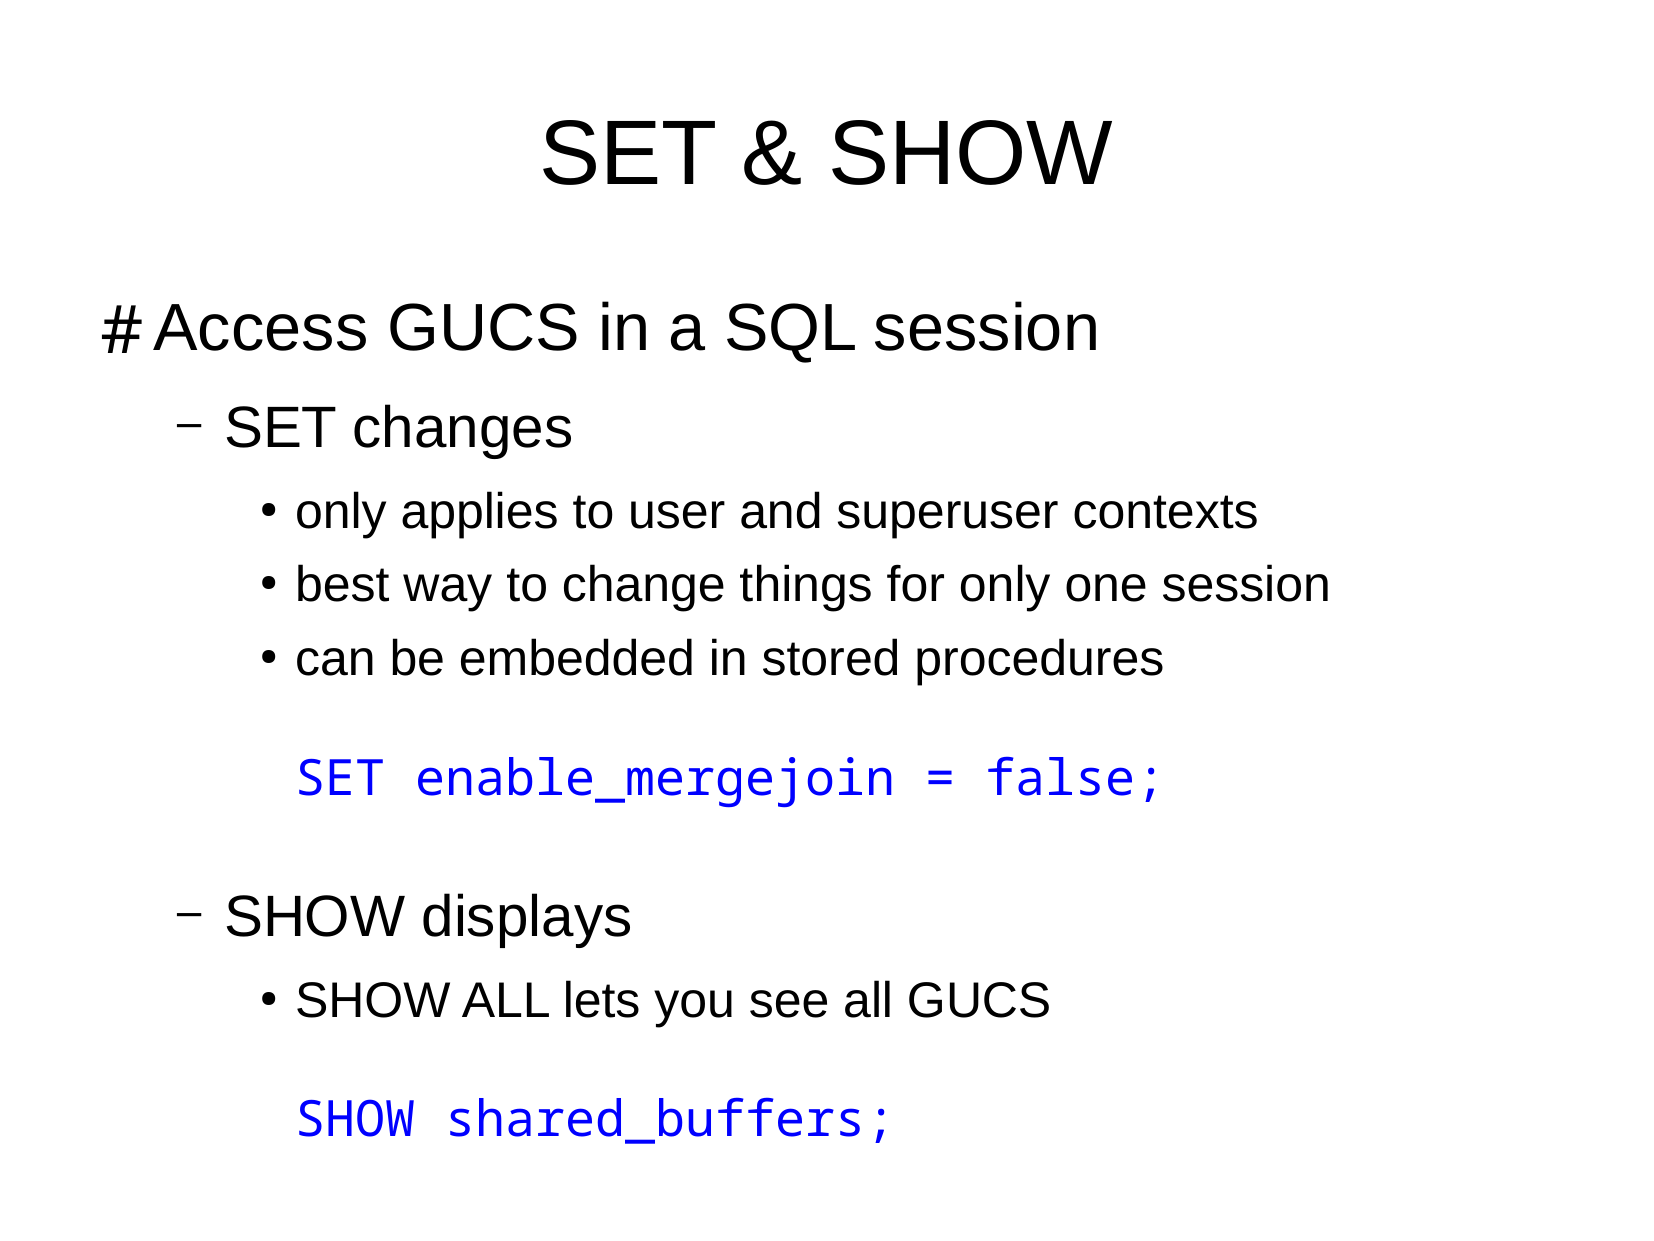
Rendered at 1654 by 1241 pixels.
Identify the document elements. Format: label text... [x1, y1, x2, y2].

title SET & SHOW [82, 49, 1571, 257]
list Access GUCS in a SQL session SET changes only applies to user and superuser contexts best way to change things for only one session can be embedded in stored procedures SET enable_mergejoin = false; SHOW displays SHOW ALL lets you see all GUCS SHOW shared_buffers; [82, 290, 1571, 1132]
